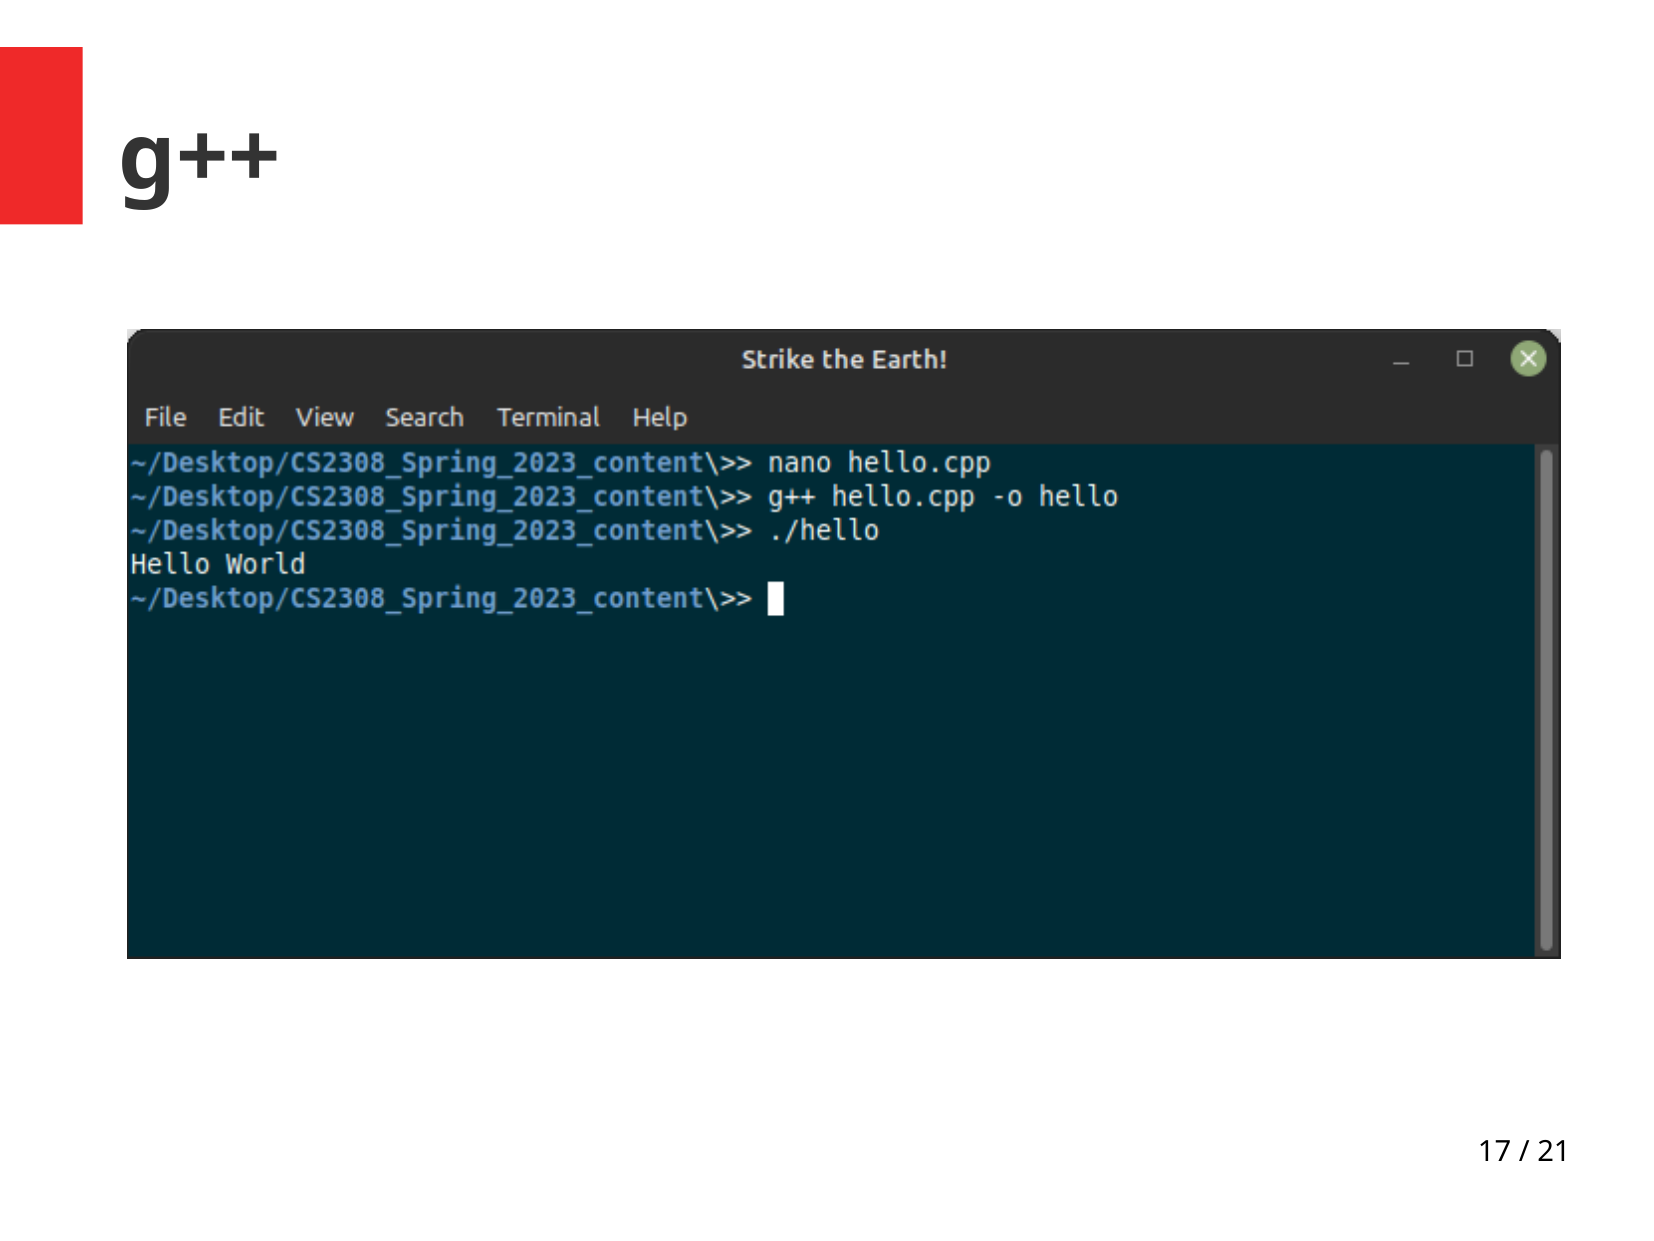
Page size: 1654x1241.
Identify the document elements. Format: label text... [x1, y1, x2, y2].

title g++ [118, 49, 1571, 257]
picture [127, 329, 1561, 959]
